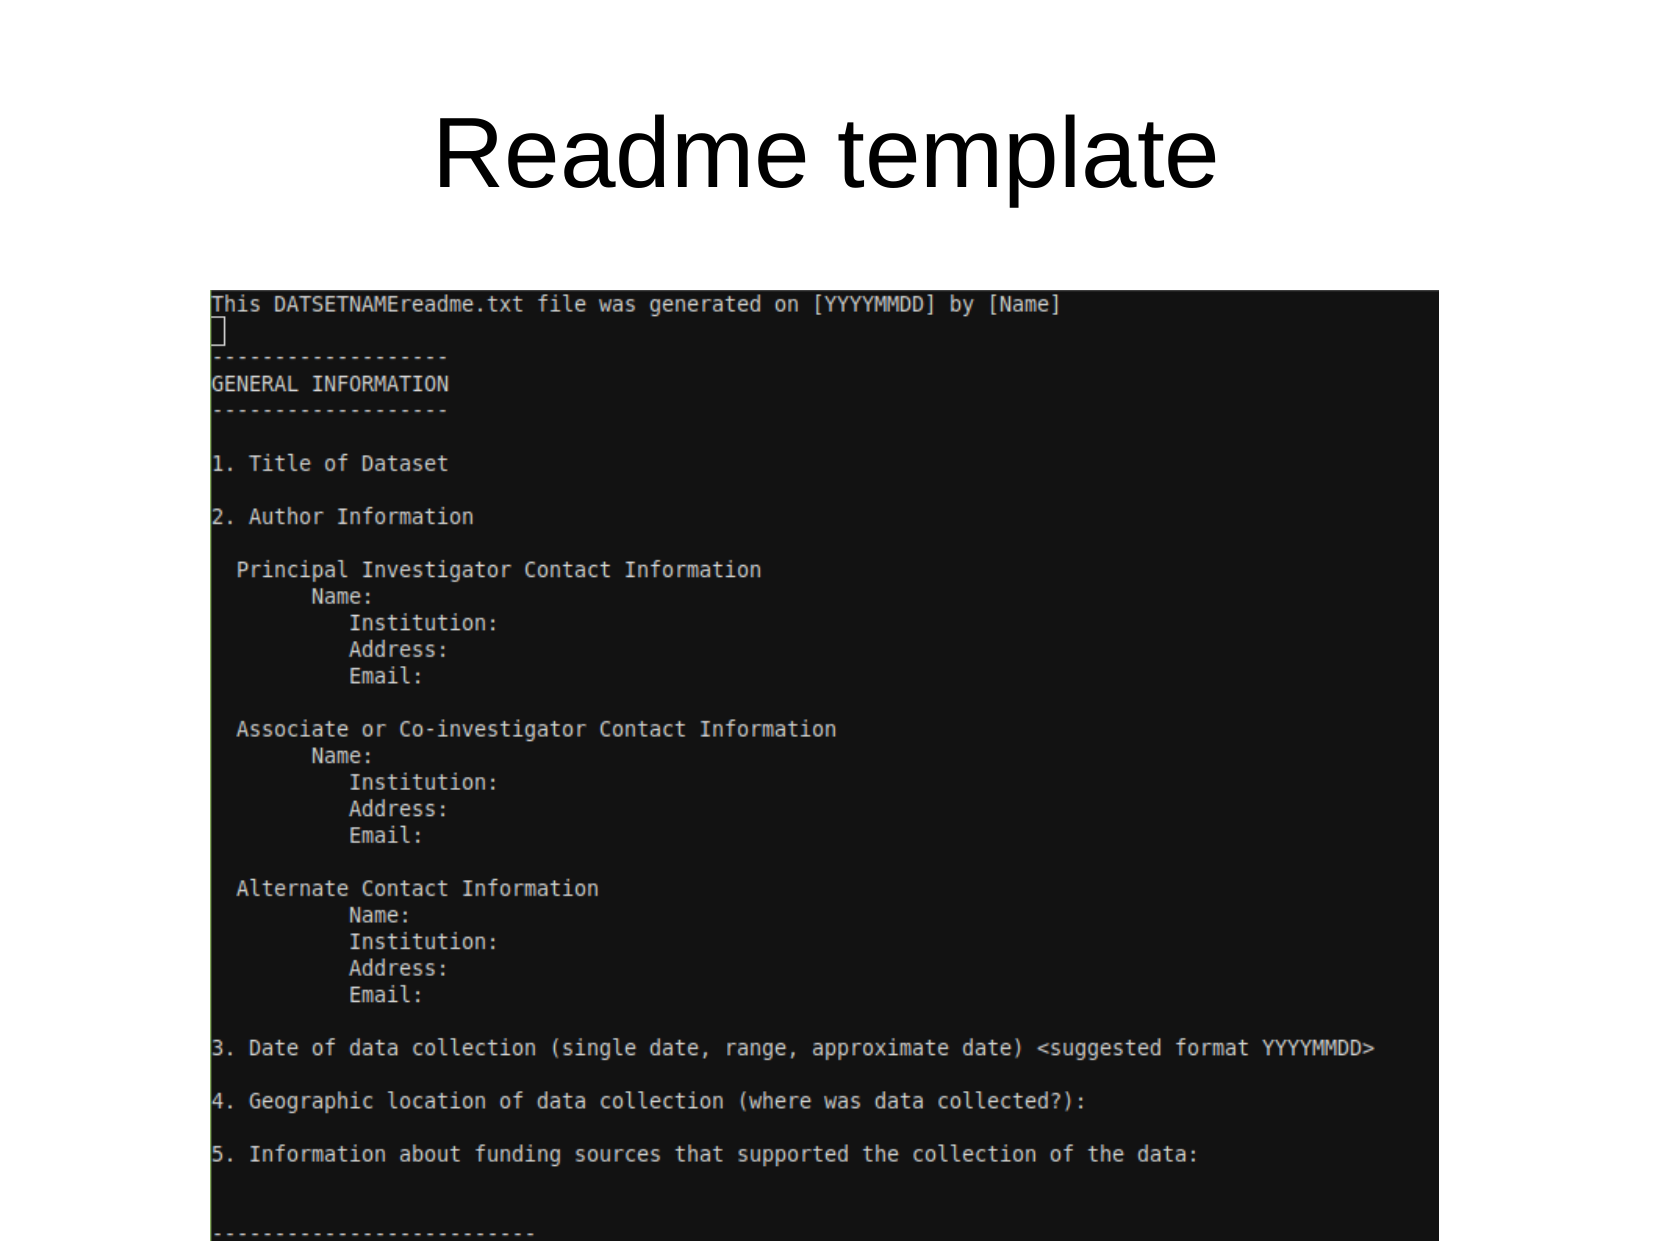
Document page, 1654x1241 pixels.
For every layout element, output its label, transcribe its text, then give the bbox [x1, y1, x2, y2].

picture [210, 290, 1439, 1241]
title Readme template [82, 49, 1571, 257]
